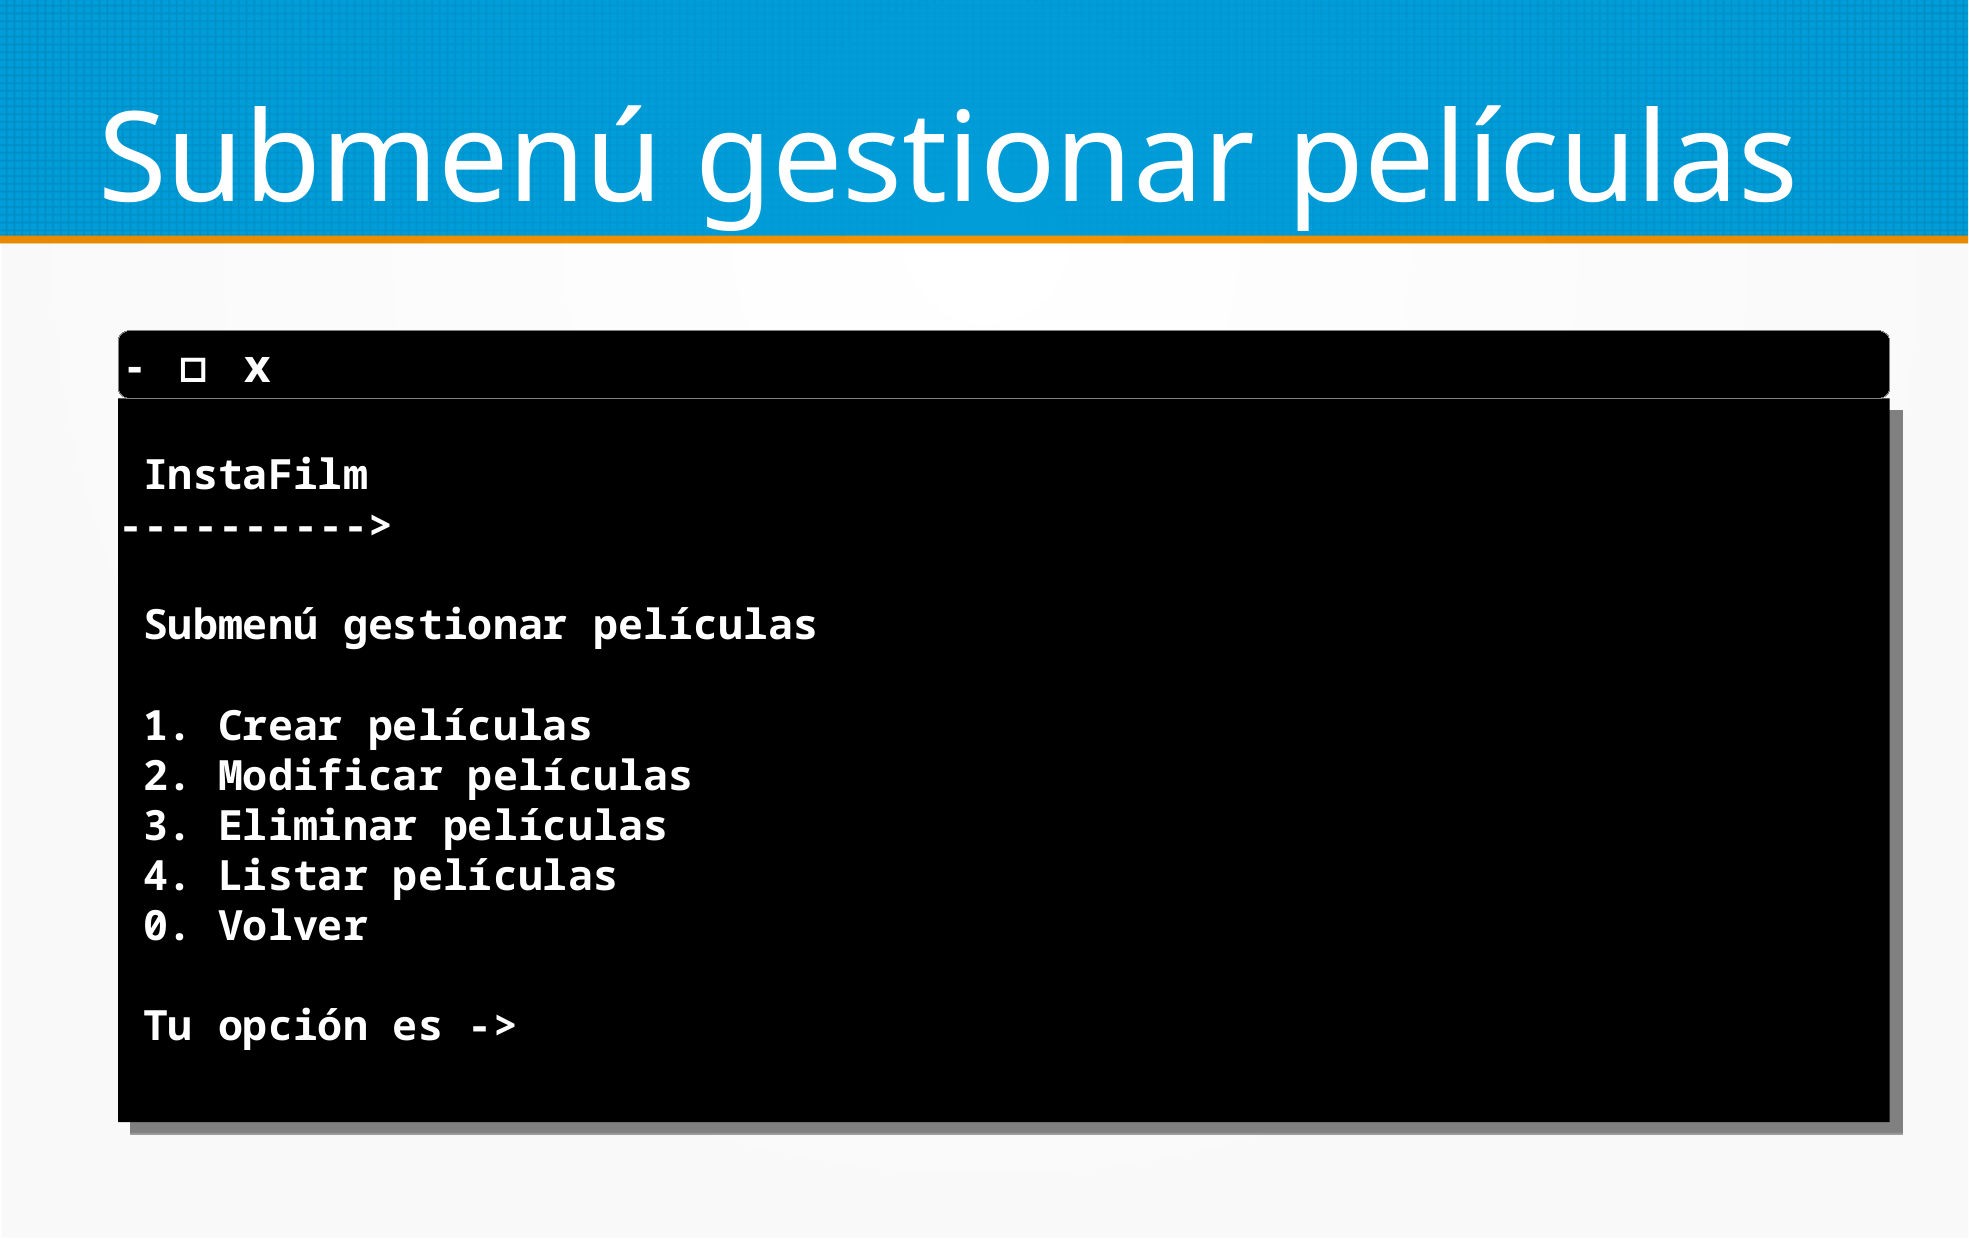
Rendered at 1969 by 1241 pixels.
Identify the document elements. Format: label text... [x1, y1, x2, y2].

text_box - □ x [118, 330, 1890, 399]
text_box InstaFilm ----------> Submenú gestionar películas 1. Crear películas 2. Modificar películas 3. Eliminar películas 4. Listar películas 0. Volver Tu opción es -> [118, 398, 1890, 1123]
title Submenú gestionar películas [98, 19, 1870, 227]
